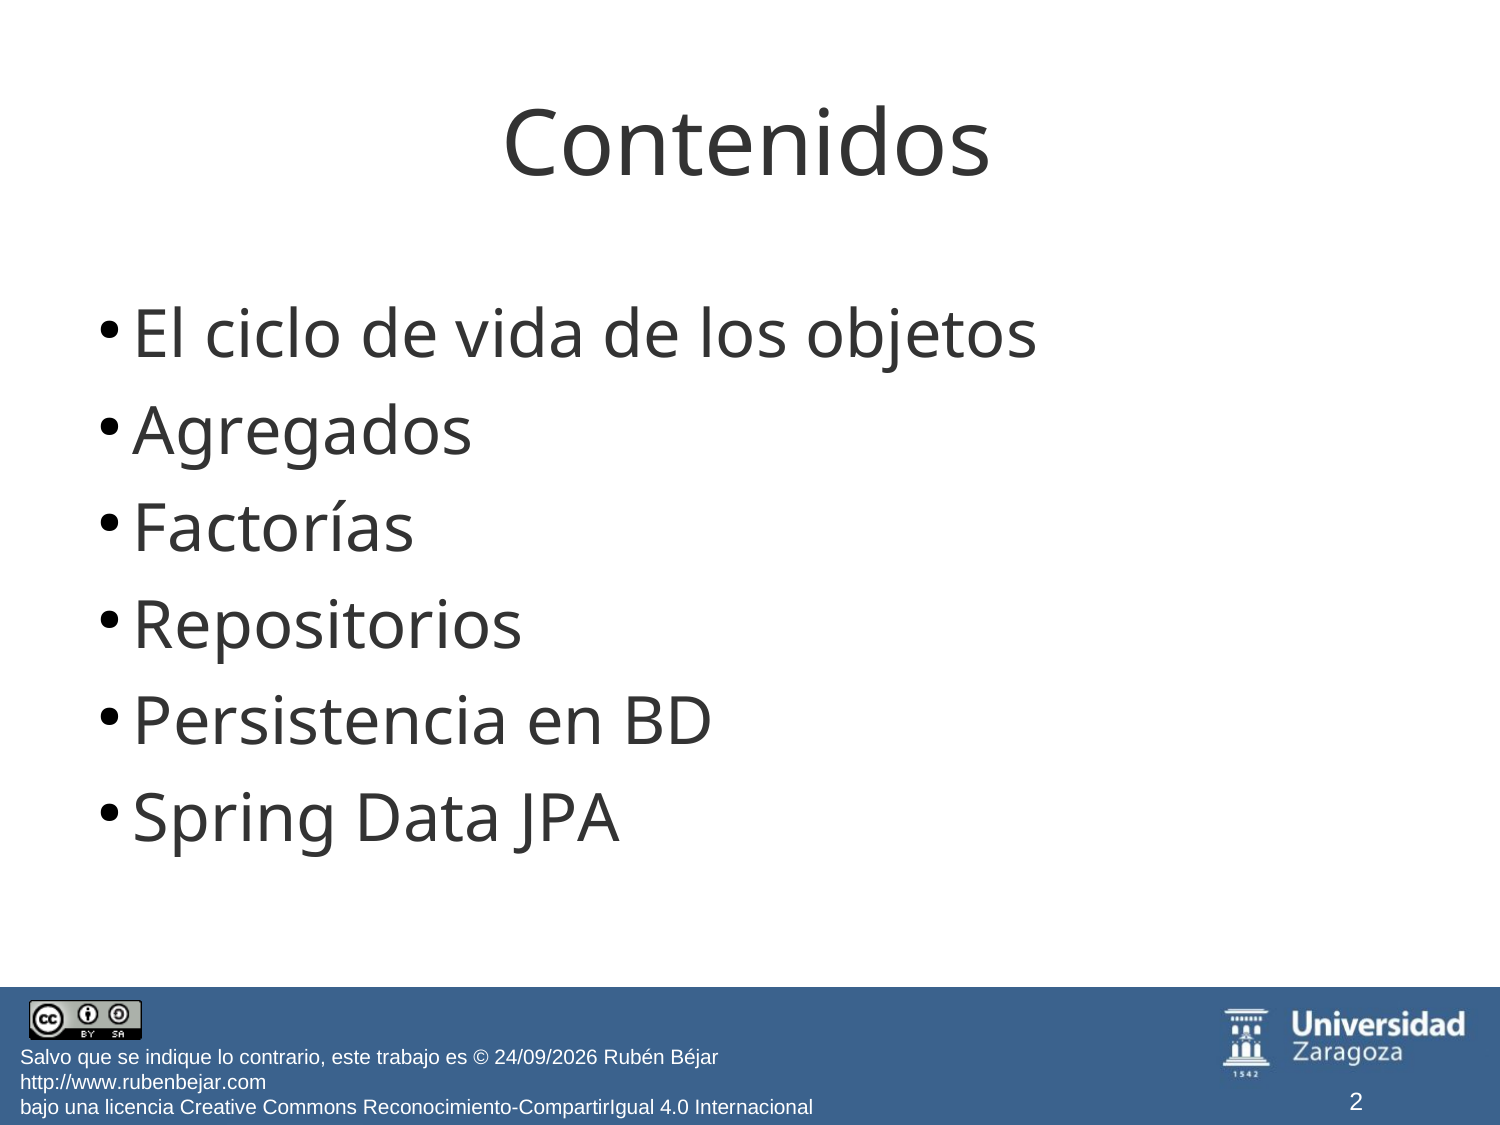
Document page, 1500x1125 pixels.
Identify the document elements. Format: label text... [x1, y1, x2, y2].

list El ciclo de vida de los objetos Agregados Factorías Repositorios Persistencia en BD Spring Data JPA [82, 283, 1418, 957]
title Contenidos [74, 21, 1420, 257]
picture [0, 987, 1500, 1125]
